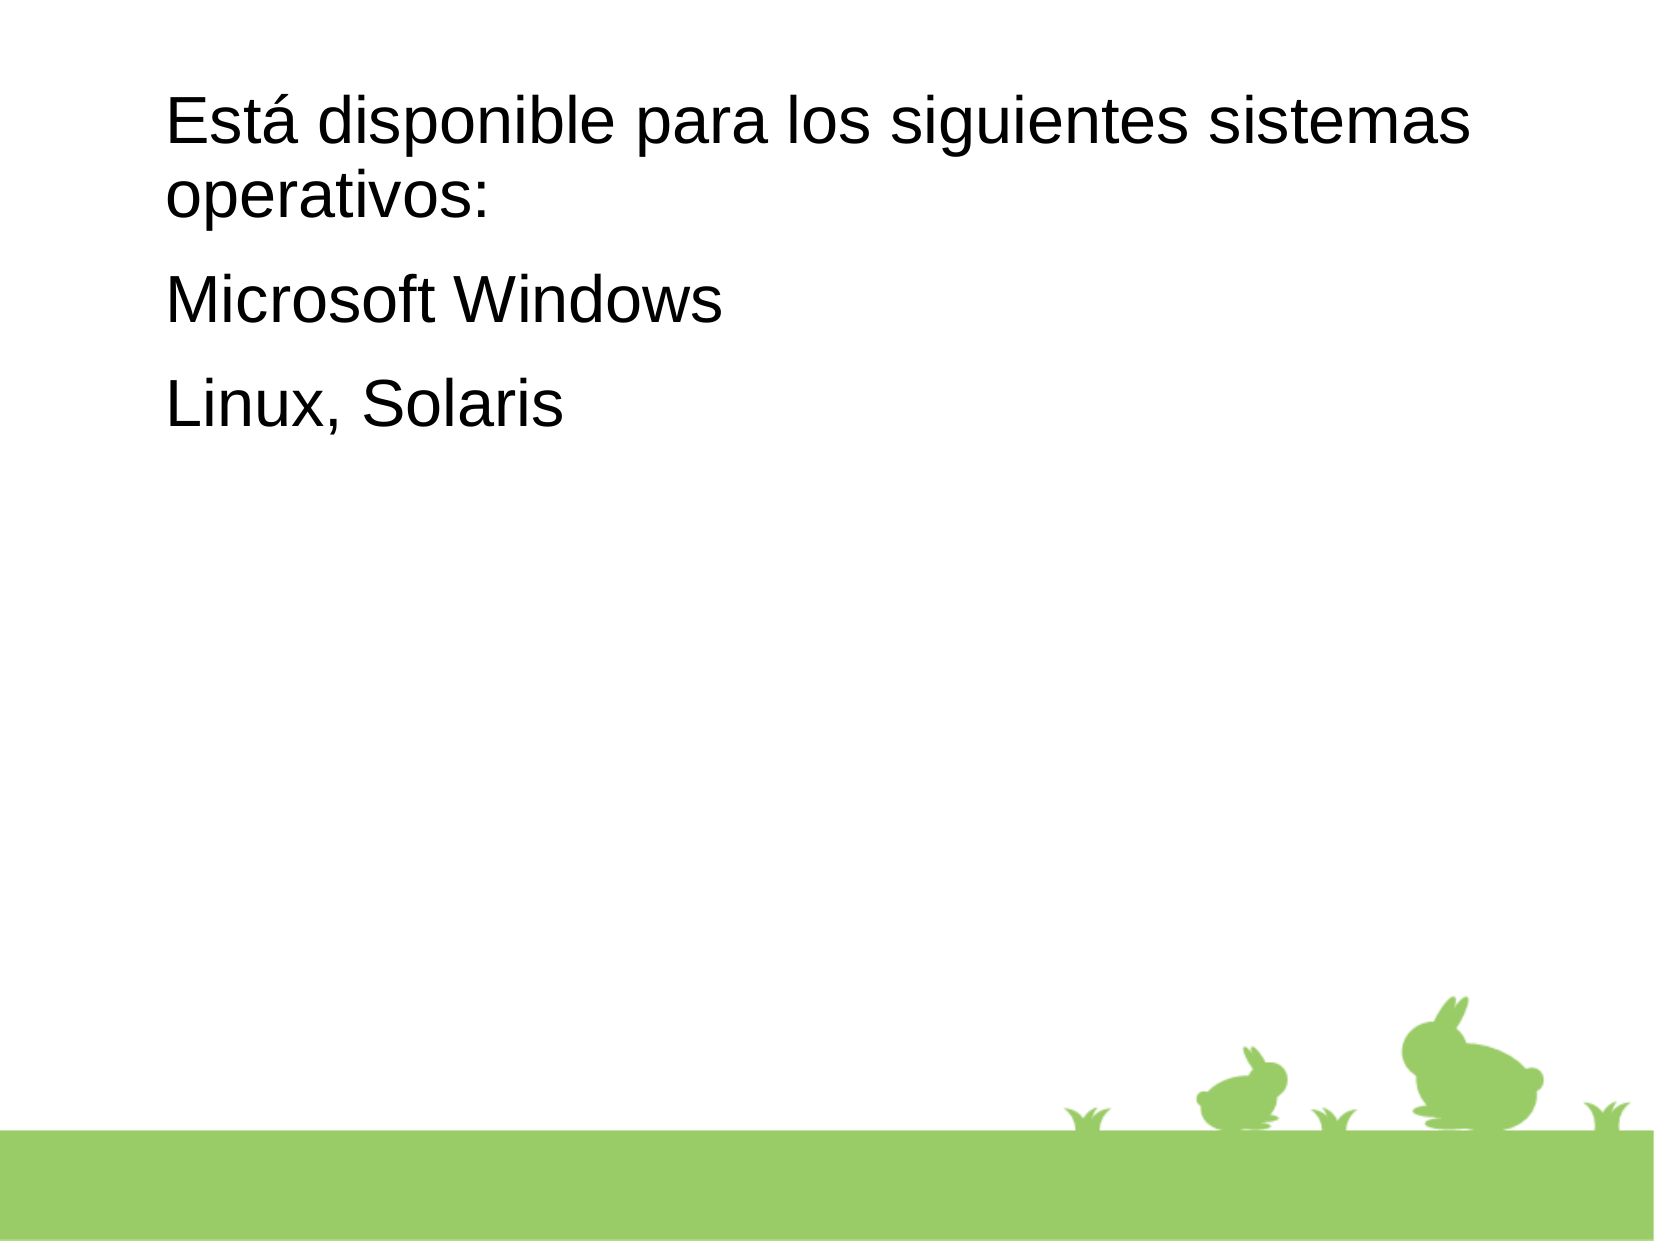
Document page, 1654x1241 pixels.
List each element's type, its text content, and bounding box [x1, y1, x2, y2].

list Está disponible para los siguientes sistemas operativos: Microsoft Windows Linux, Solaris [94, 82, 1583, 802]
picture [0, 0, 1654, 1241]
